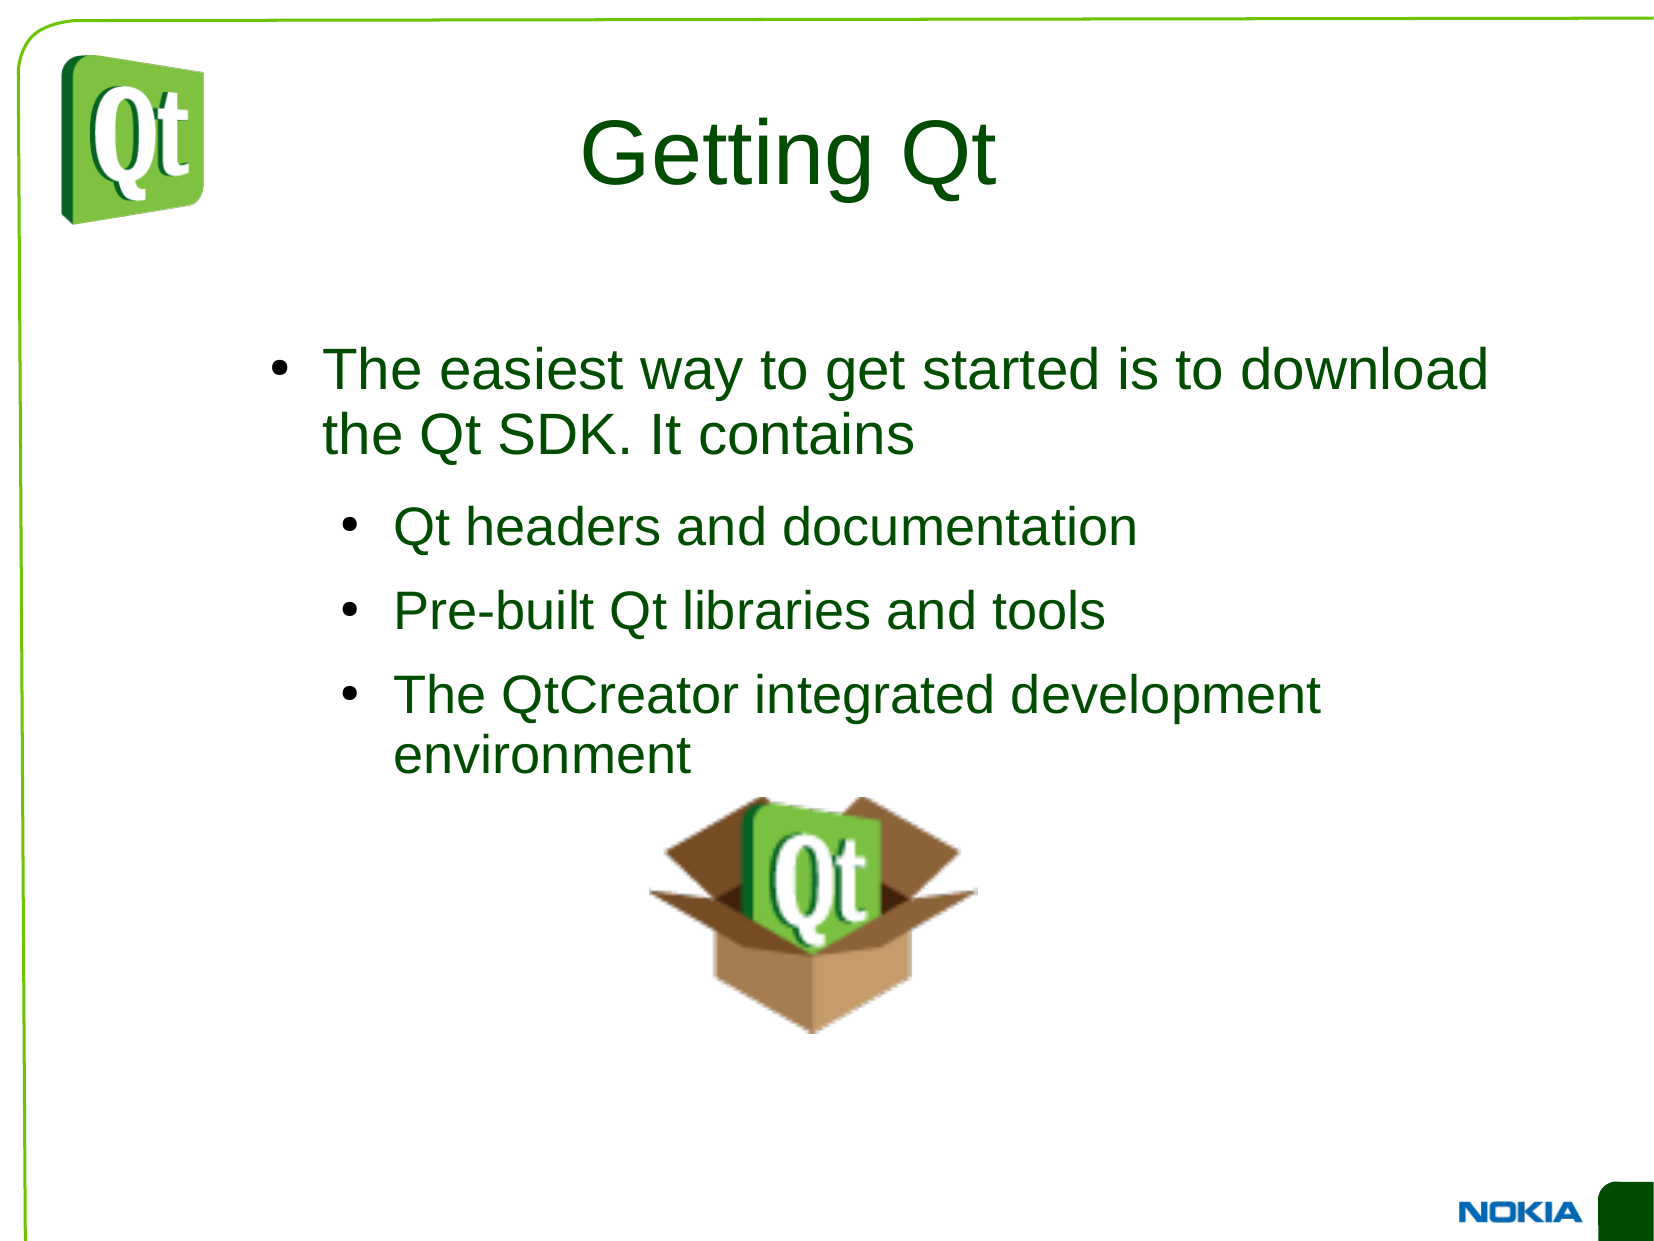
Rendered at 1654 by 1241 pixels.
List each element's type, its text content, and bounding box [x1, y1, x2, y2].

picture [649, 797, 978, 1034]
picture [1459, 1201, 1583, 1223]
list The easiest way to get started is to download the Qt SDK. It contains Qt headers and documentation Pre-built Qt libraries and tools The QtCreator integrated development environment [251, 336, 1571, 1100]
title Getting Qt [251, 49, 1327, 257]
picture [61, 55, 204, 225]
